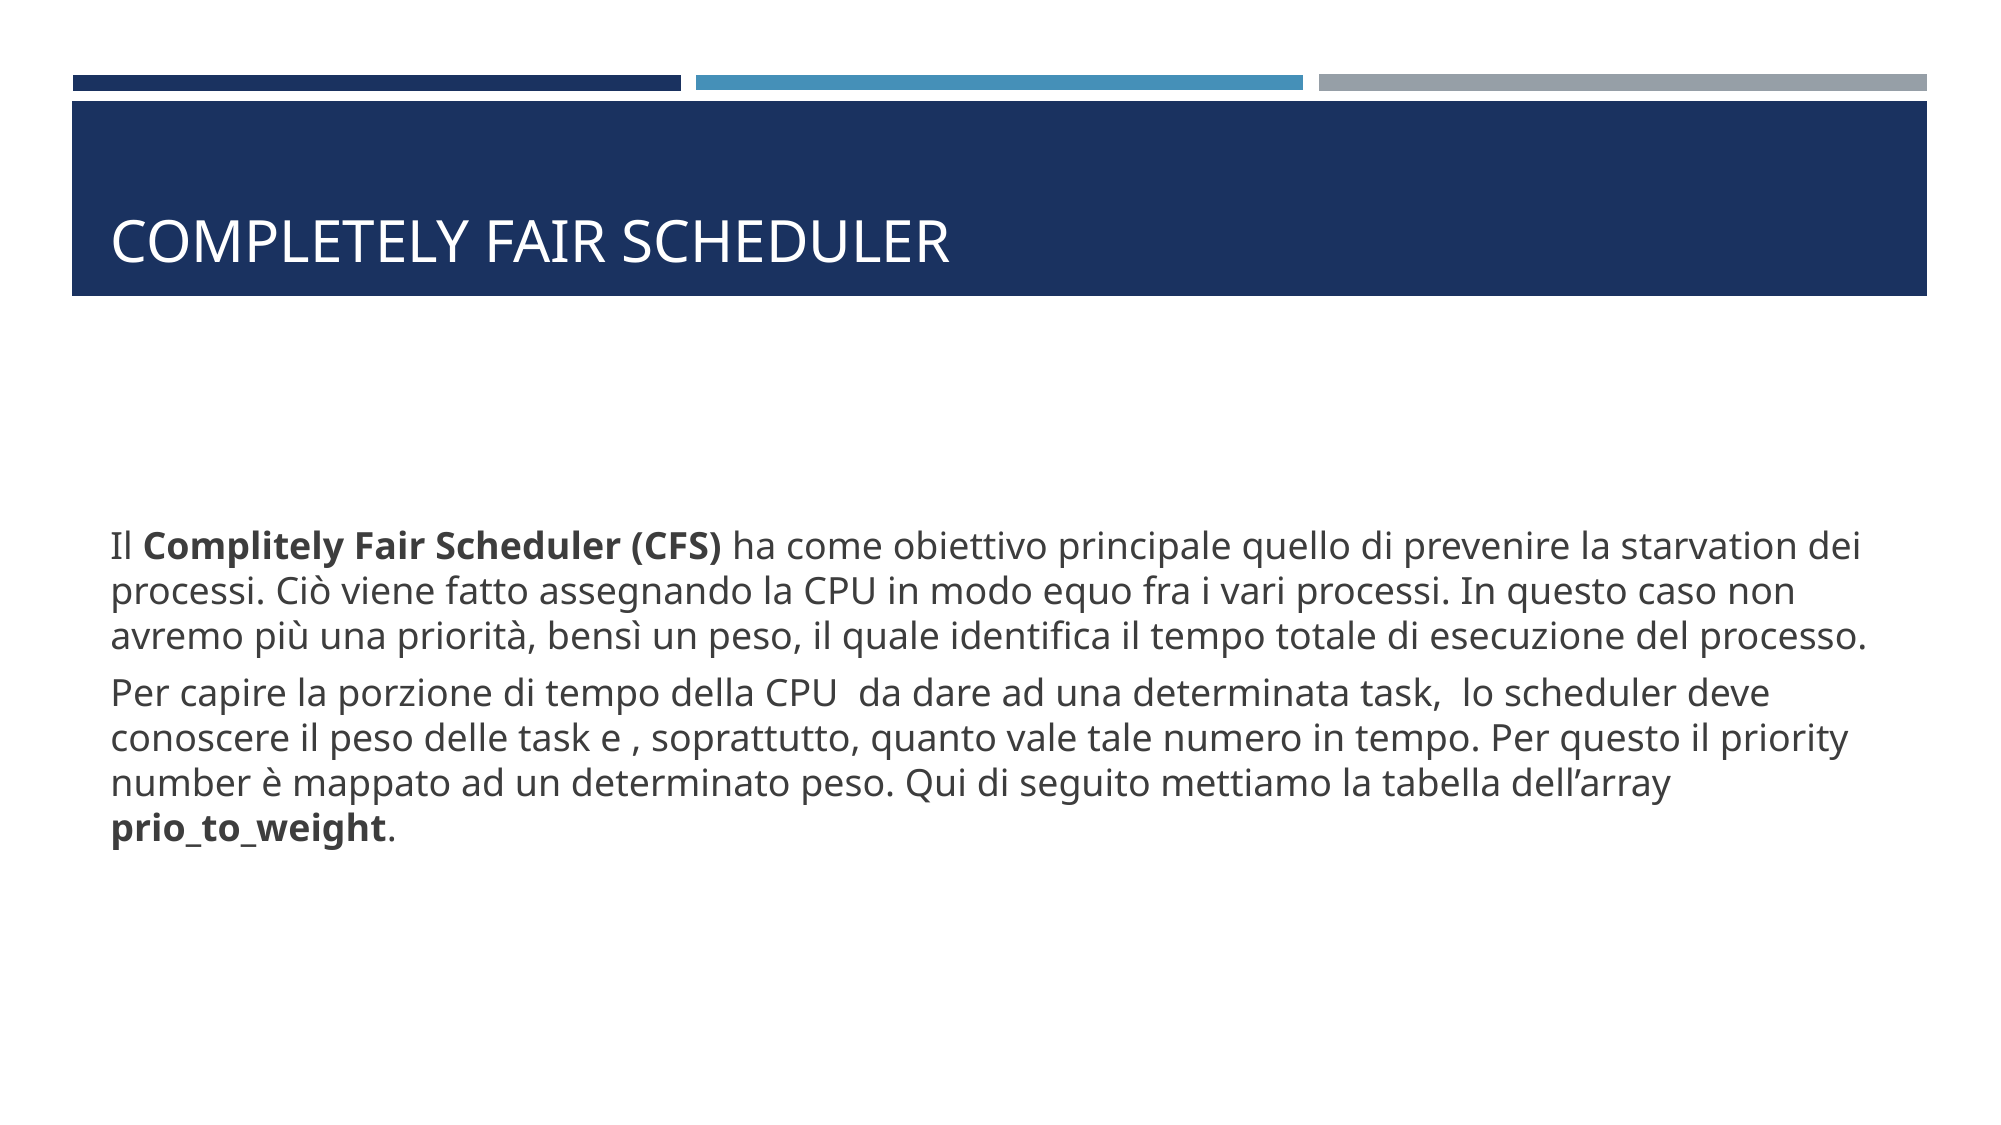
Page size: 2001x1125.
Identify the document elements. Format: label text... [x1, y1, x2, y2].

list Il Complitely Fair Scheduler (CFS) ha come obiettivo principale quello di prevenire la starvation dei processi. Ciò viene fatto assegnando la CPU in modo equo fra i vari processi. In questo caso non avremo più una priorità, bensì un peso, il quale identifica il tempo totale di esecuzione del processo. Per capire la porzione di tempo della CPU da dare ad una determinata task, lo scheduler deve conoscere il peso delle task e , soprattutto, quanto vale tale numero in tempo. Per questo il priority number è mappato ad un determinato peso. Qui di seguito mettiamo la tabella dell’array prio_to_weight. [95, 380, 1905, 991]
title Completely Fair Scheduler [95, 115, 1905, 282]
